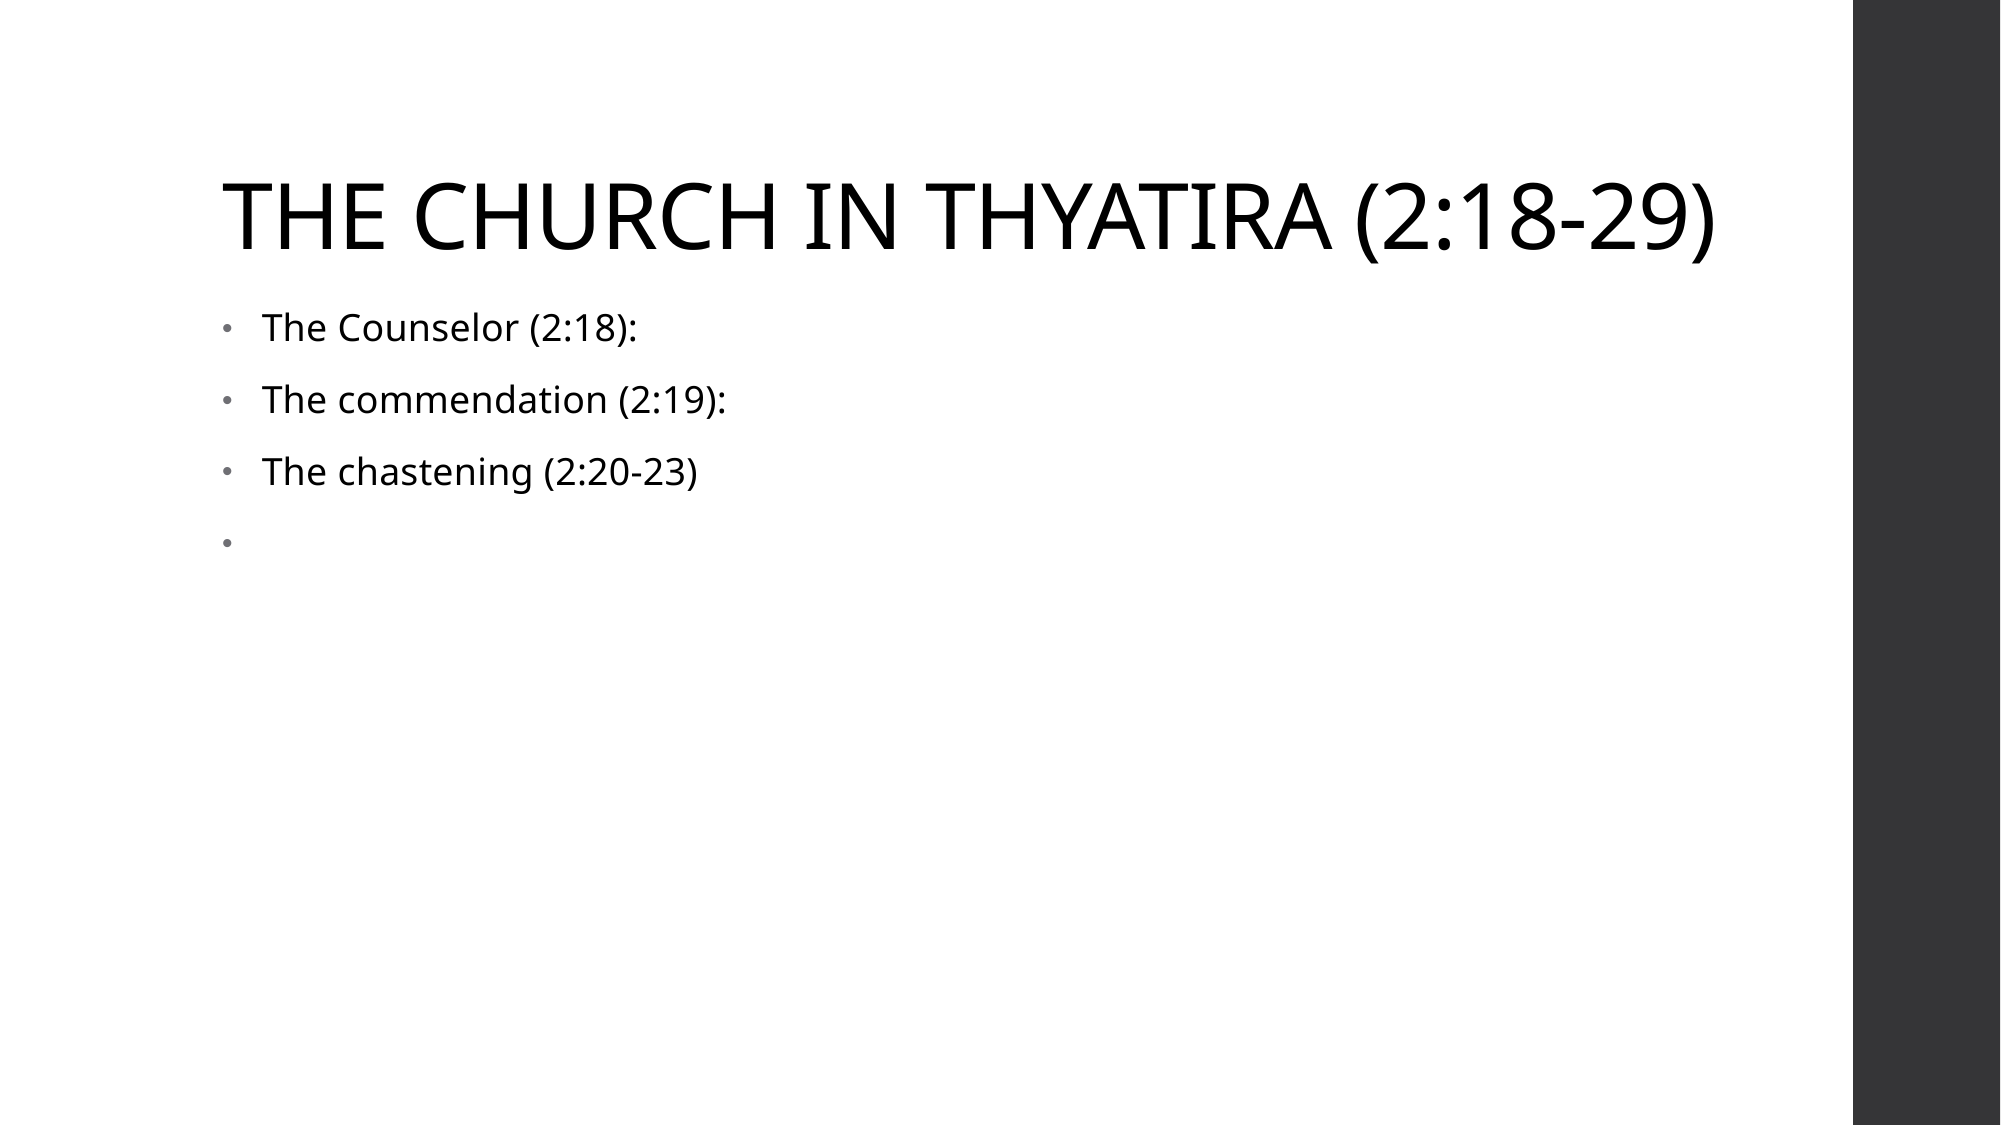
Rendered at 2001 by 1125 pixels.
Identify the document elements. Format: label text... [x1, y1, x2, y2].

title THE CHURCH IN THYATIRA (2:18-29) [206, 60, 1797, 278]
list The Counselor (2:18): The commendation (2:19): The chastening (2:20-23) [206, 299, 1617, 1014]
